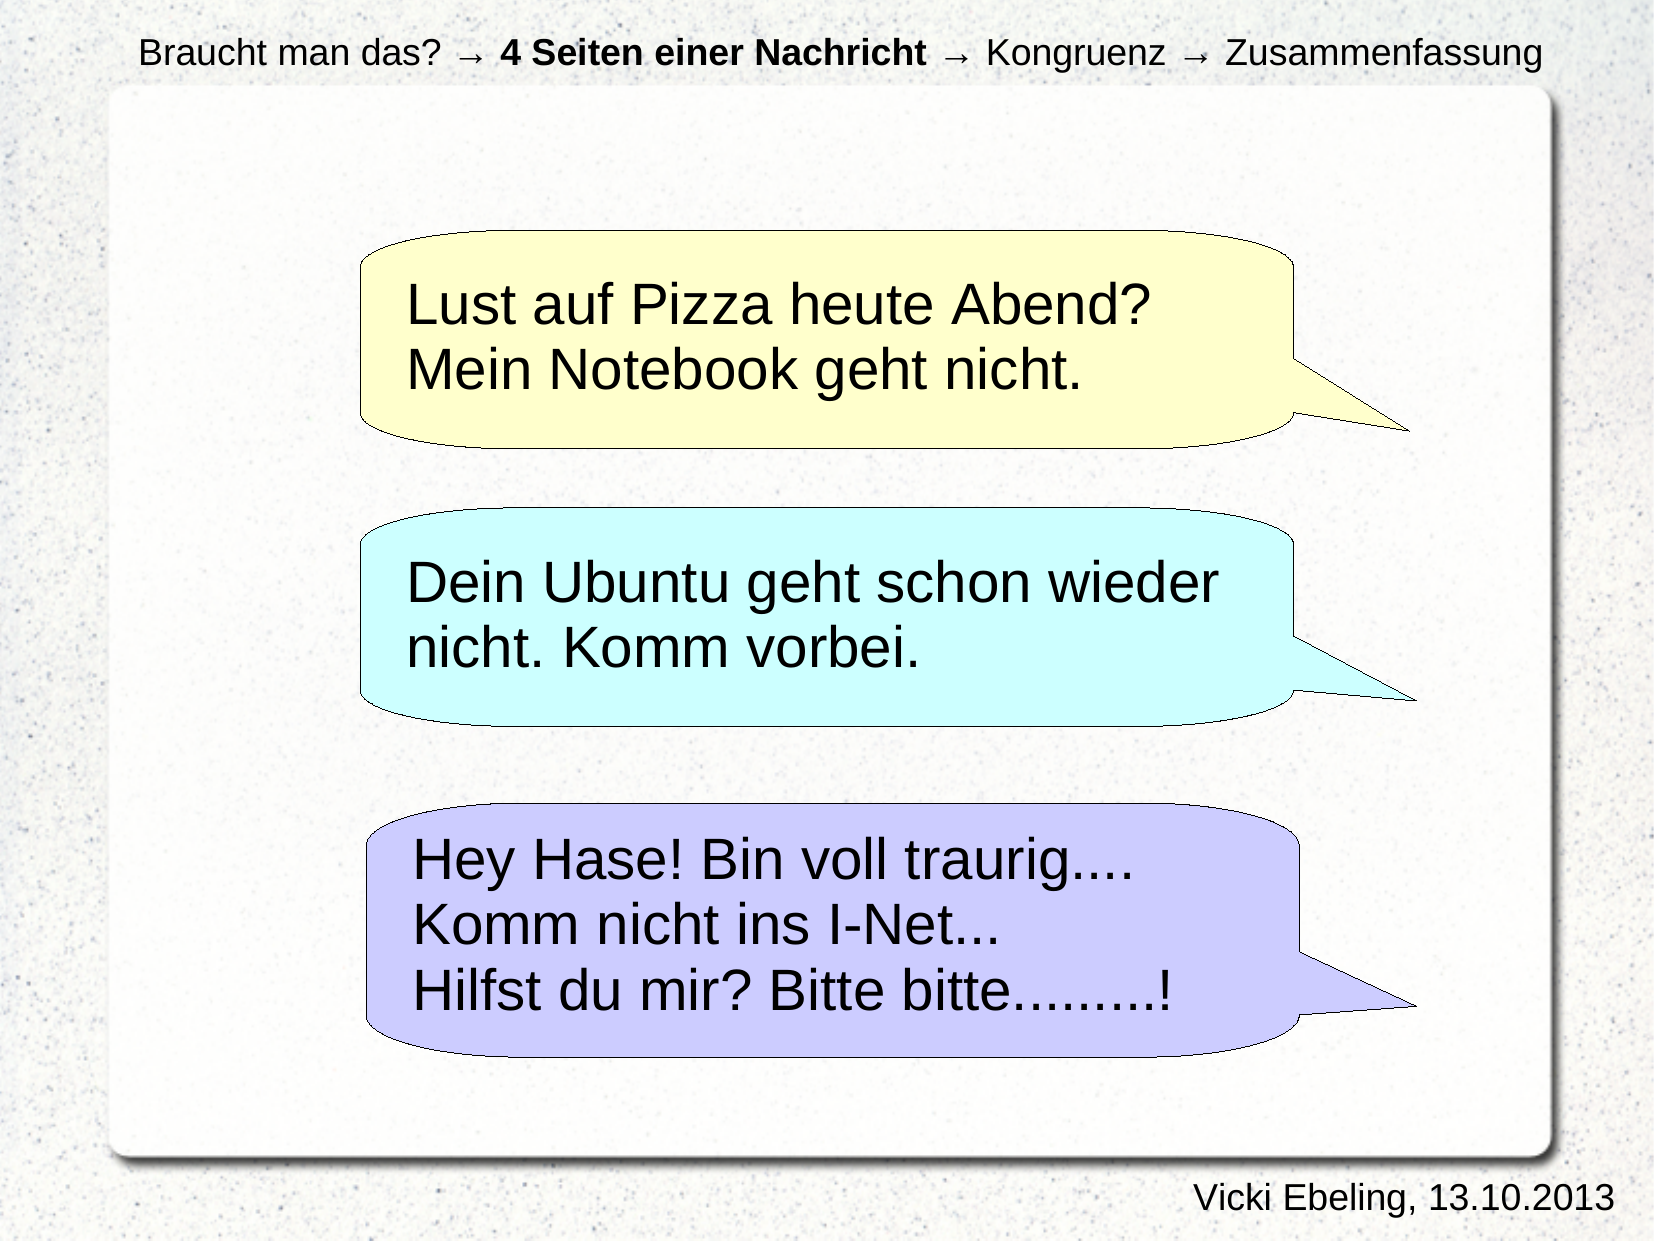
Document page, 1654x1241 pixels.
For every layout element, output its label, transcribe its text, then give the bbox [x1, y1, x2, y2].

text_box Hey Hase! Bin voll traurig.... Komm nicht ins I-Net... Hilfst du mir? Bitte bitte.........! [397, 819, 1191, 1030]
picture [0, 0, 1654, 1241]
text_box [360, 507, 1417, 727]
text_box Braucht man das? → 4 Seiten einer Nachricht → Kongruenz → Zusammenfassung [123, 23, 1559, 81]
text_box Vicki Ebeling, 13.10.2013 [1178, 1169, 1630, 1227]
text_box [360, 230, 1410, 449]
text_box [366, 803, 1417, 1058]
text_box Dein Ubuntu geht schon wieder nicht. Komm vorbei. [391, 542, 1237, 688]
text_box Lust auf Pizza heute Abend? Mein Notebook geht nicht. [391, 264, 1169, 410]
